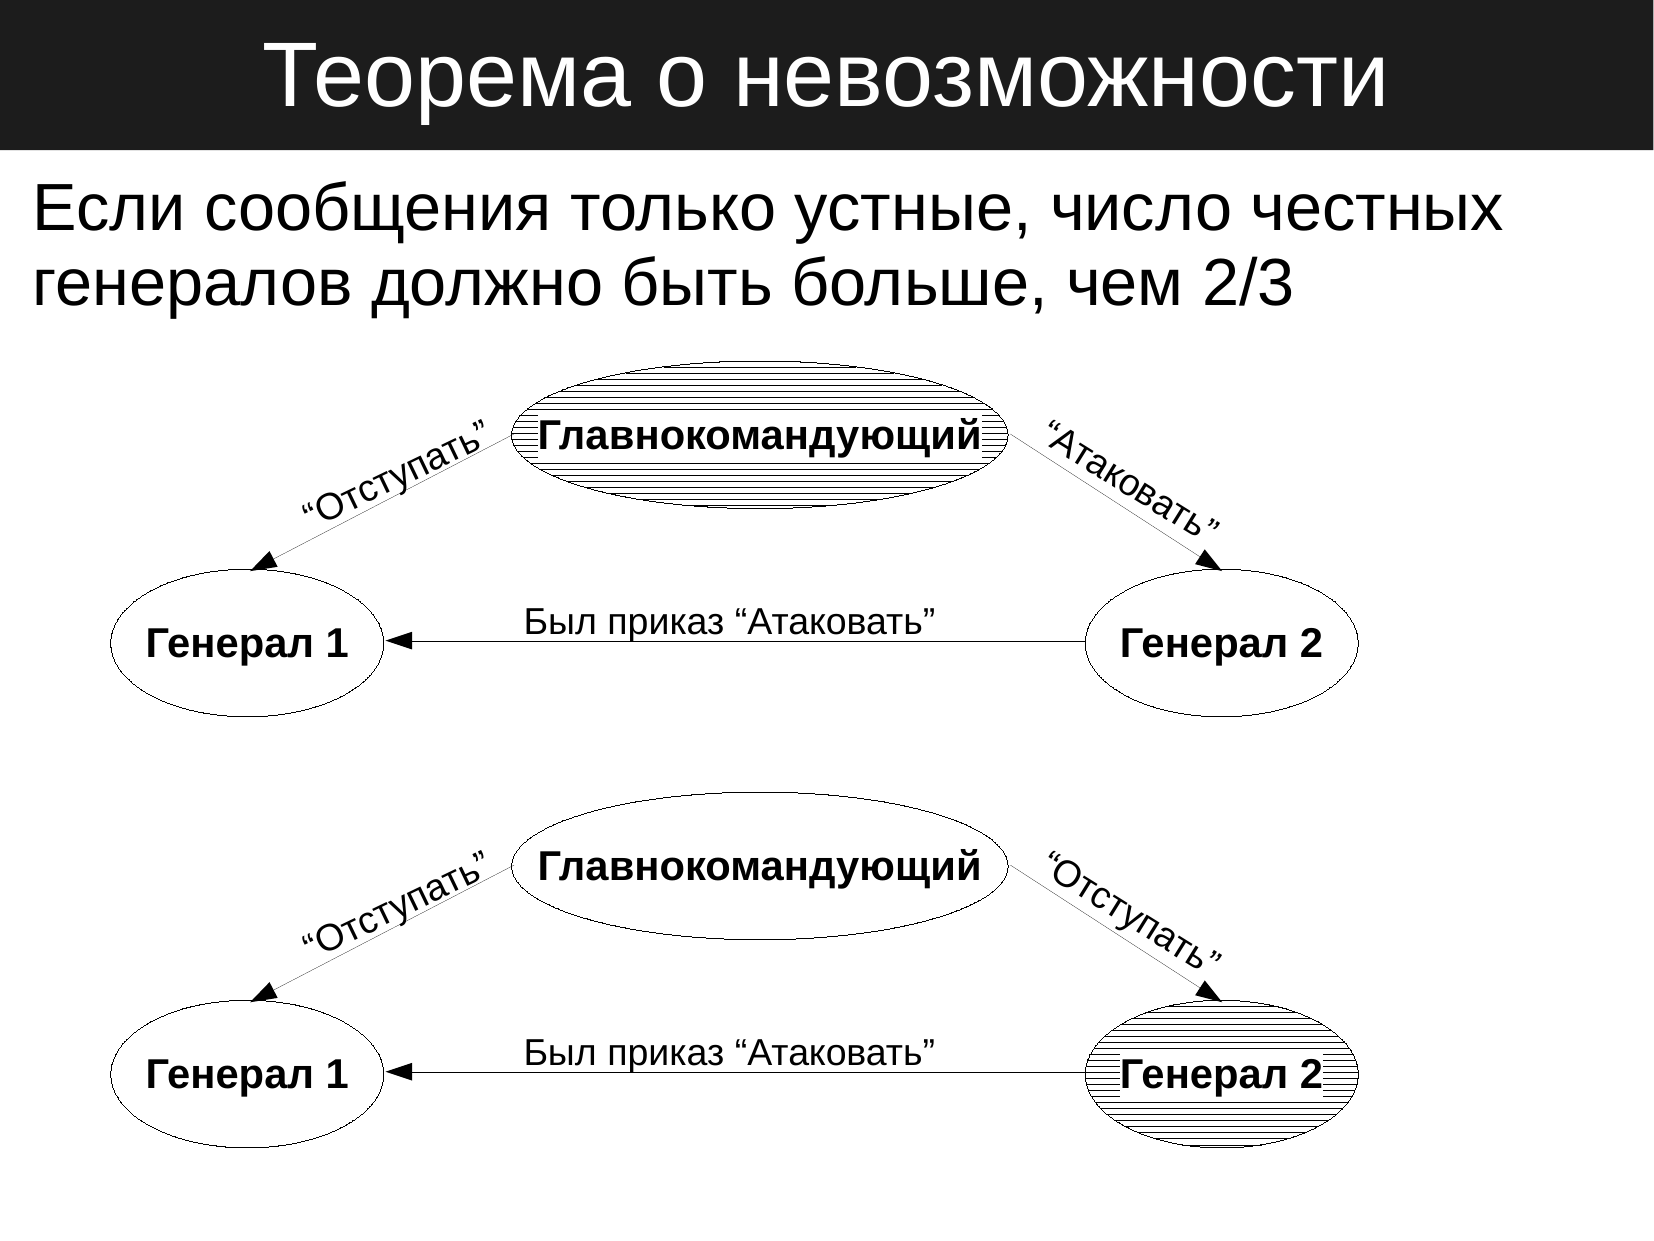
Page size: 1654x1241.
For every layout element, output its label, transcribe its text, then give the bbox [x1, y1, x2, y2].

text_box Генерал 1 [110, 569, 384, 717]
text_box “Атаковать” [1017, 397, 1243, 567]
text_box “Отступать” [279, 829, 514, 982]
title Теорема о невозможности [0, 0, 1654, 151]
text_box “Отступать” [1017, 828, 1245, 1000]
text_box Был приказ “Атаковать” [508, 593, 950, 651]
subtitle Если сообщения только устные, число честных генералов должно быть больше, чем 2/3 [32, 168, 1623, 396]
text_box Был приказ “Атаковать” [508, 1024, 950, 1082]
text_box “Отступать” [279, 398, 514, 551]
text_box Главнокомандующий [511, 792, 1009, 940]
text_box Генерал 2 [1085, 569, 1359, 717]
text_box Главнокомандующий [511, 361, 1009, 509]
text_box Генерал 2 [1085, 1000, 1359, 1148]
text_box Генерал 1 [110, 1000, 384, 1148]
